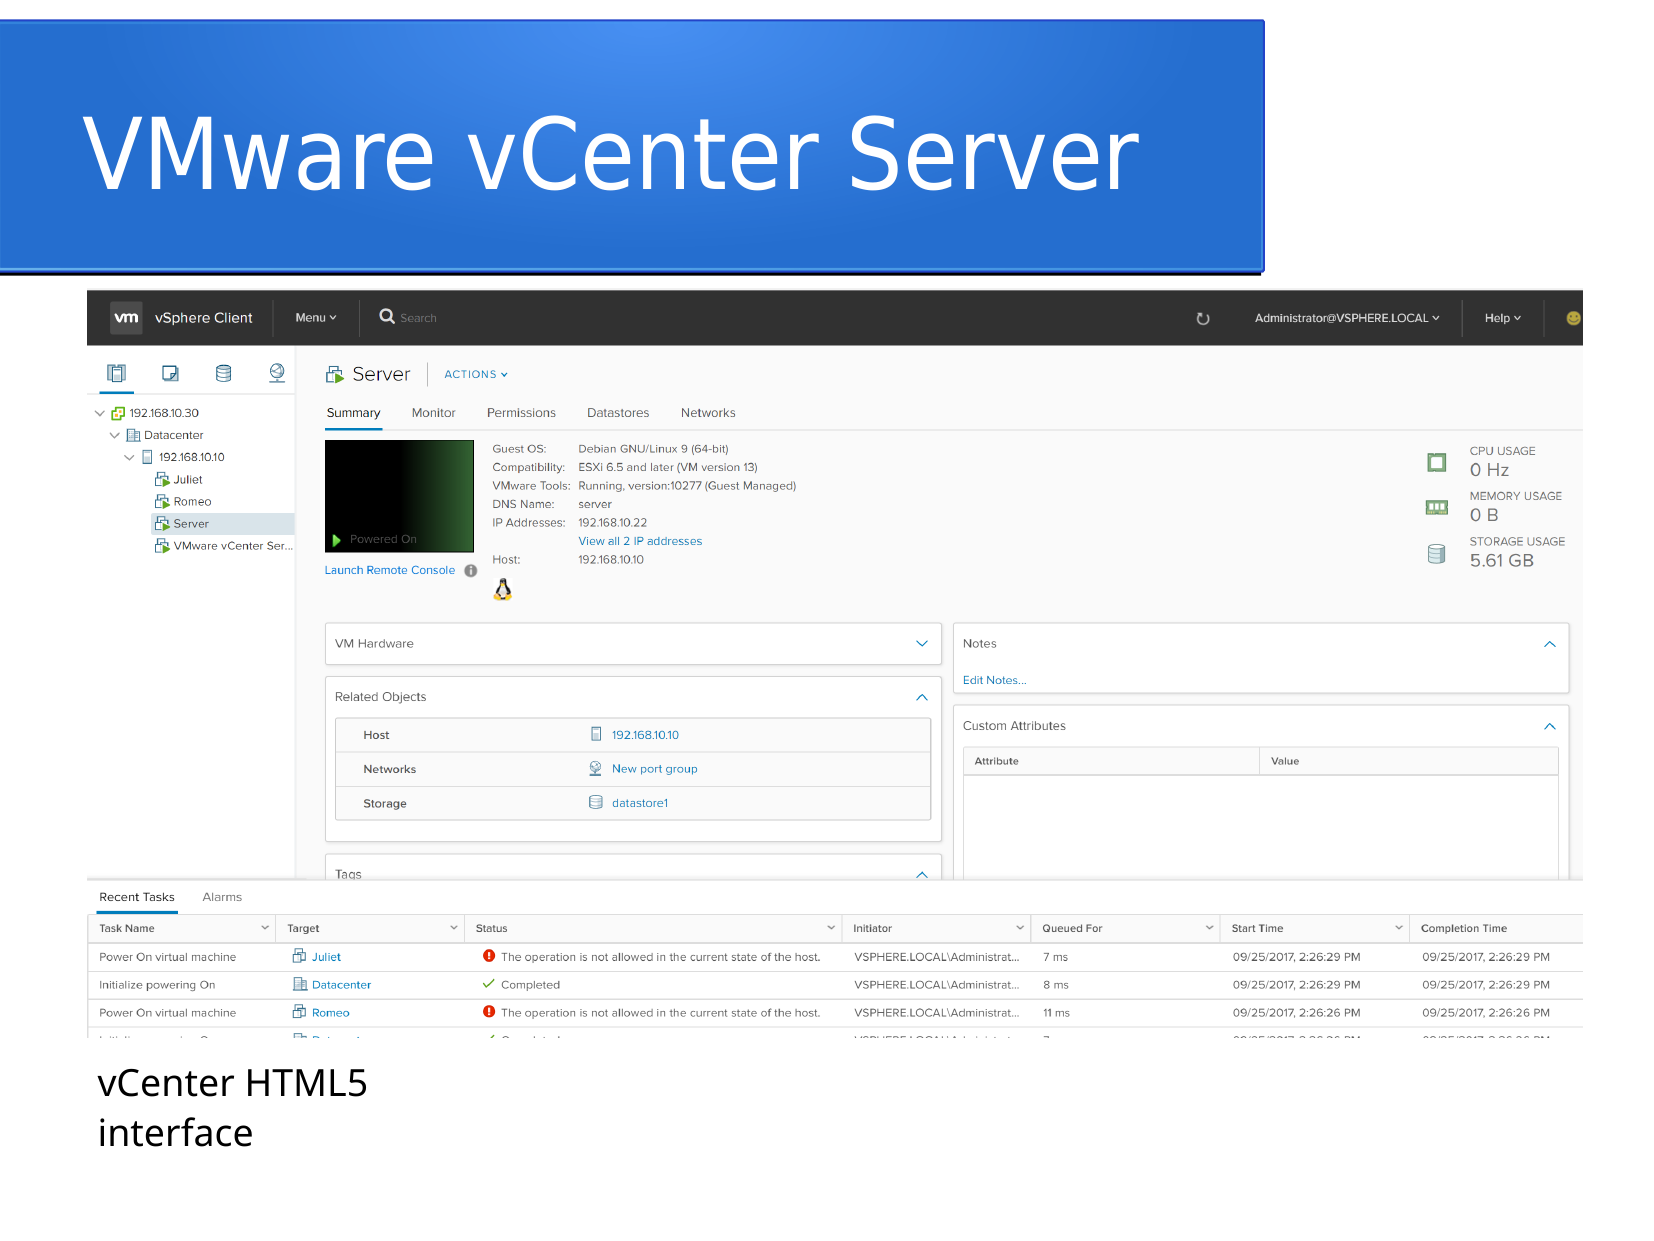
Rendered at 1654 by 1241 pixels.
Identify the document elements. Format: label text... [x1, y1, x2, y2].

text_box vCenter HTML5 interface [82, 1048, 496, 1111]
title VMware vCenter Server [82, 47, 1235, 252]
picture [87, 289, 1583, 1038]
